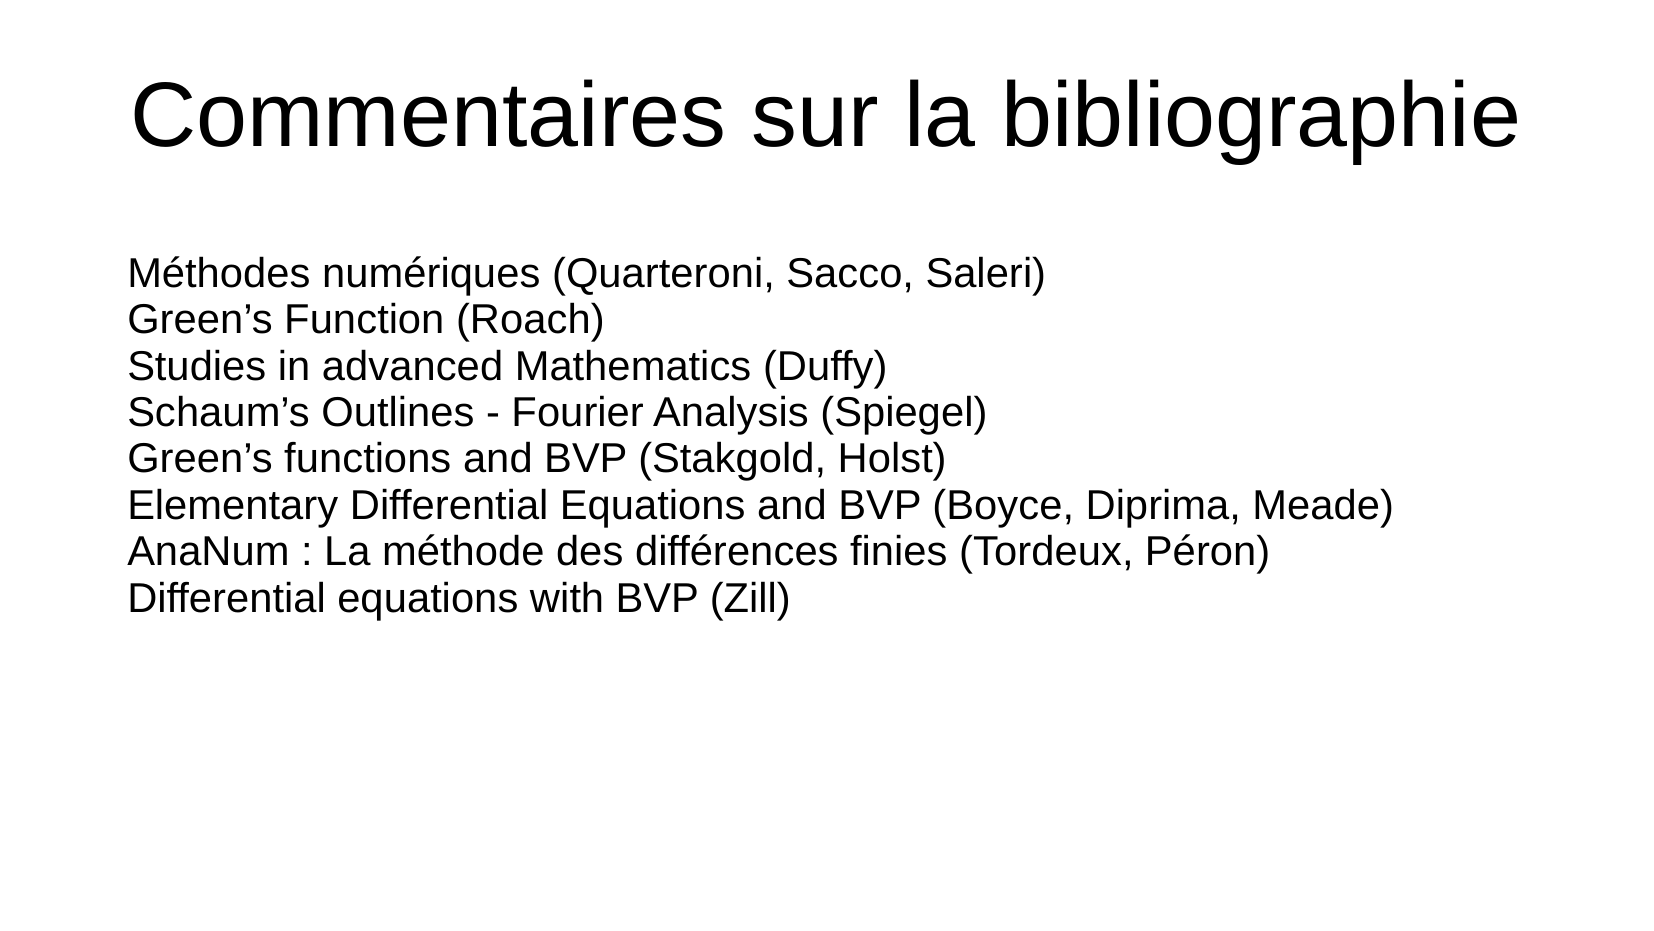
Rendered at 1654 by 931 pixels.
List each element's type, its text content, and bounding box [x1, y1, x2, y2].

title Commentaires sur la bibliographie [82, 37, 1571, 193]
text_box Méthodes numériques (Quarteroni, Sacco, Saleri) Green’s Function (Roach) Studies in advanced Mathematics (Duffy) Schaum’s Outlines - Fourier Analysis (Spiegel) Green’s functions and BVP (Stakgold, Holst) Elementary Differential Equations and BVP (Boyce, Diprima, Meade) AnaNum : La méthode des différences finies (Tordeux, Péron) Differential equations with BVP (Zill) [112, 241, 1576, 676]
